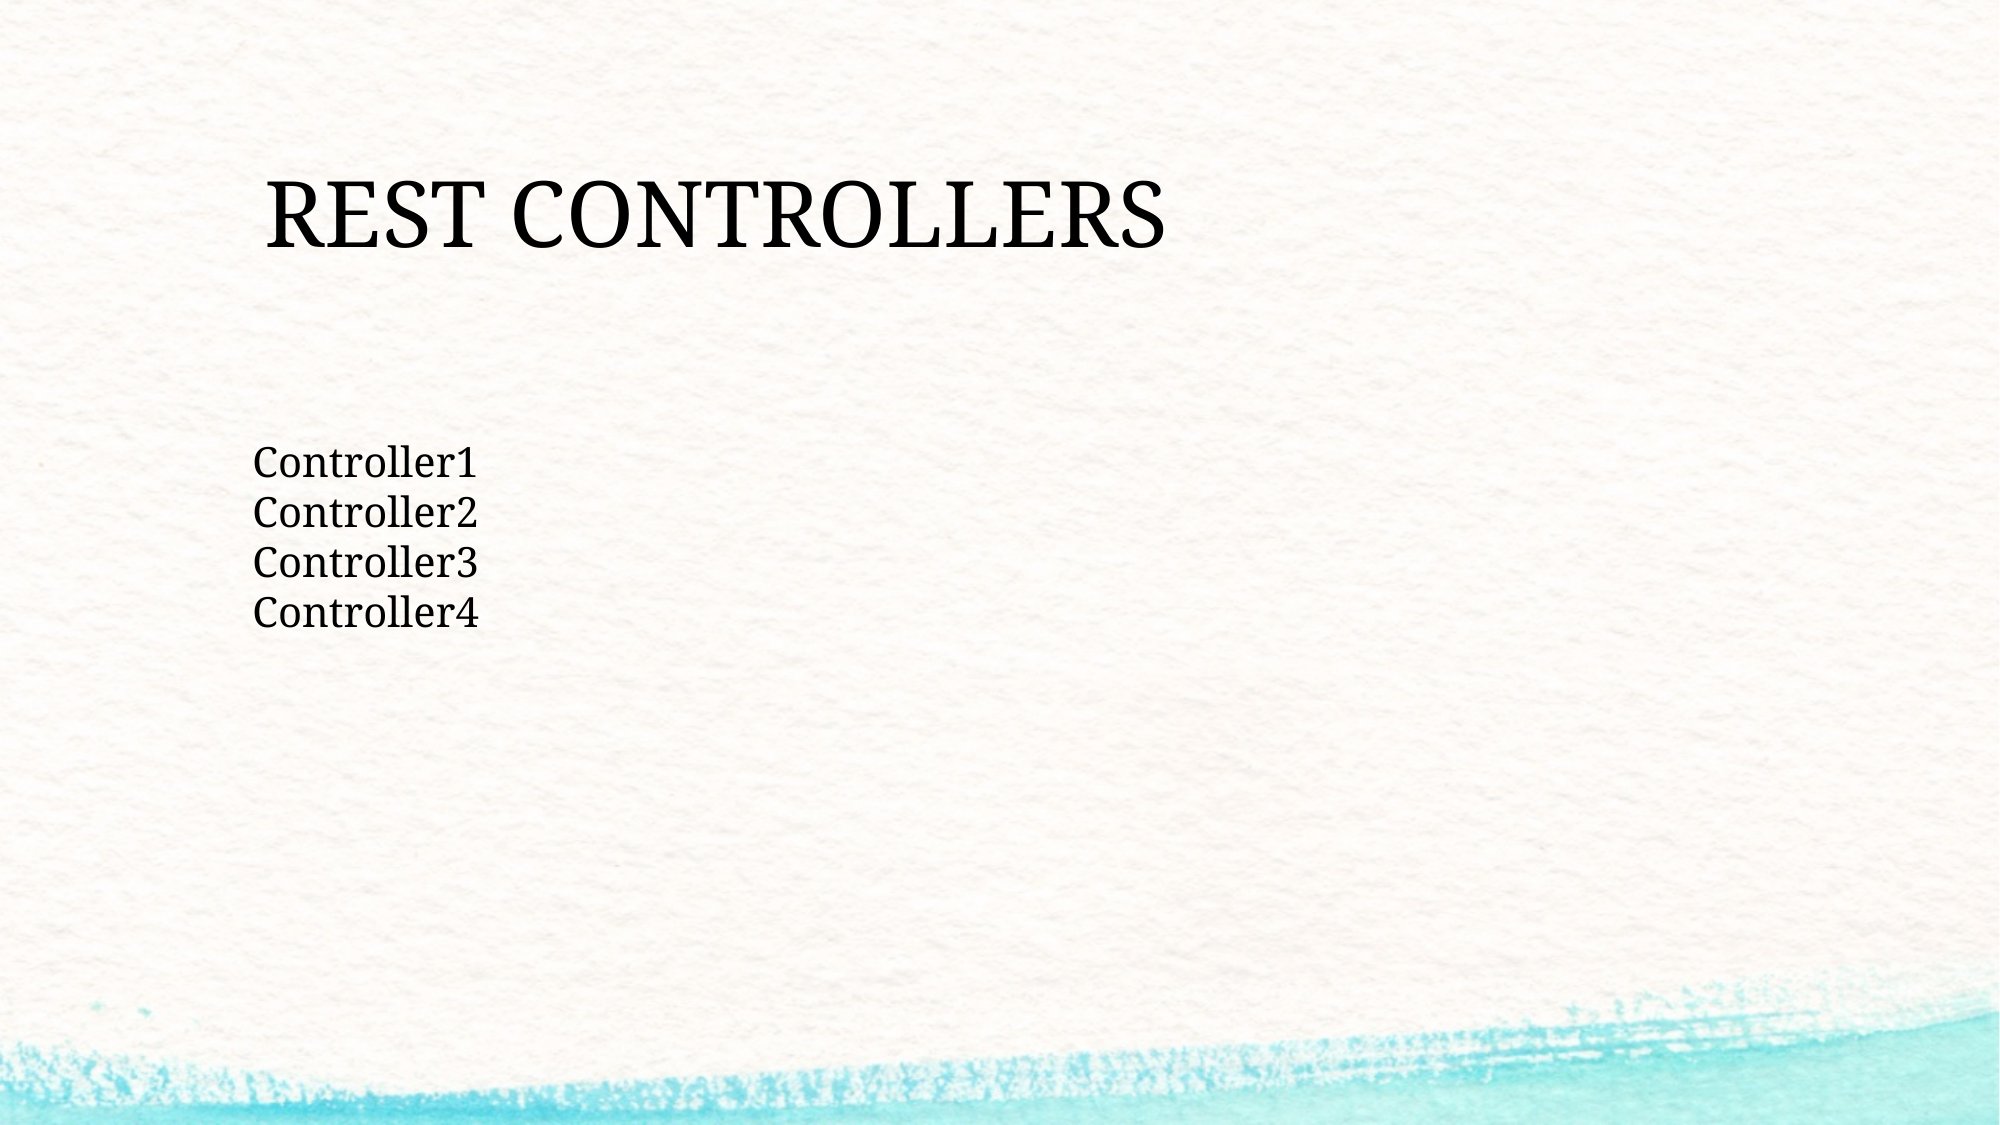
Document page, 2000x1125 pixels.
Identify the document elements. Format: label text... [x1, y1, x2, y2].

title REST CONTROLLERS [249, 87, 1825, 276]
text_box Controller1 Controller2 Controller3 Controller4 [237, 428, 1550, 646]
picture [0, 0, 2000, 1125]
